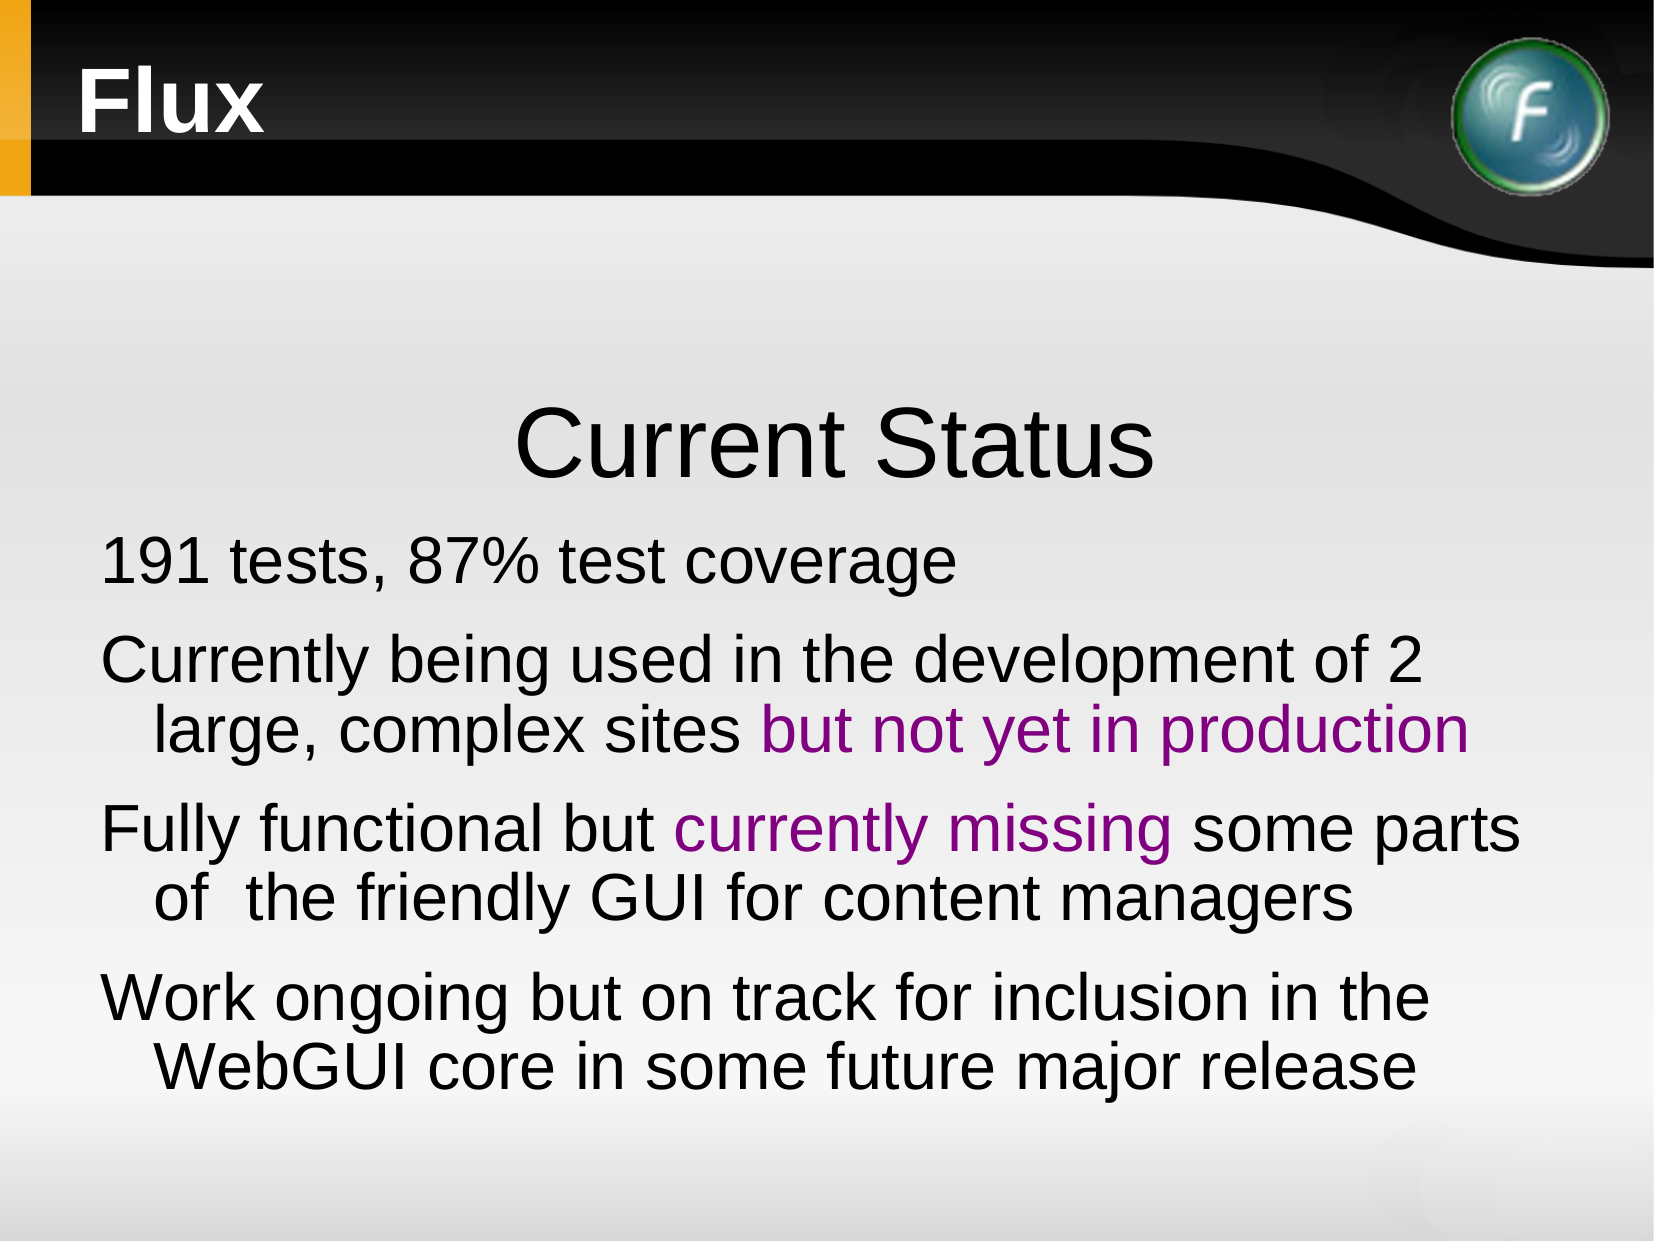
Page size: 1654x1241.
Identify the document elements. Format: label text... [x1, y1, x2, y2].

list Current Status 191 tests, 87% test coverage Currently being used in the development of 2 large, complex sites but not yet in production Fully functional but currently missing some parts of the friendly GUI for content managers Work ongoing but on track for inclusion in the WebGUI core in some future major release [82, 290, 1571, 1203]
title Flux [76, 0, 1565, 208]
picture [0, 0, 1654, 1241]
